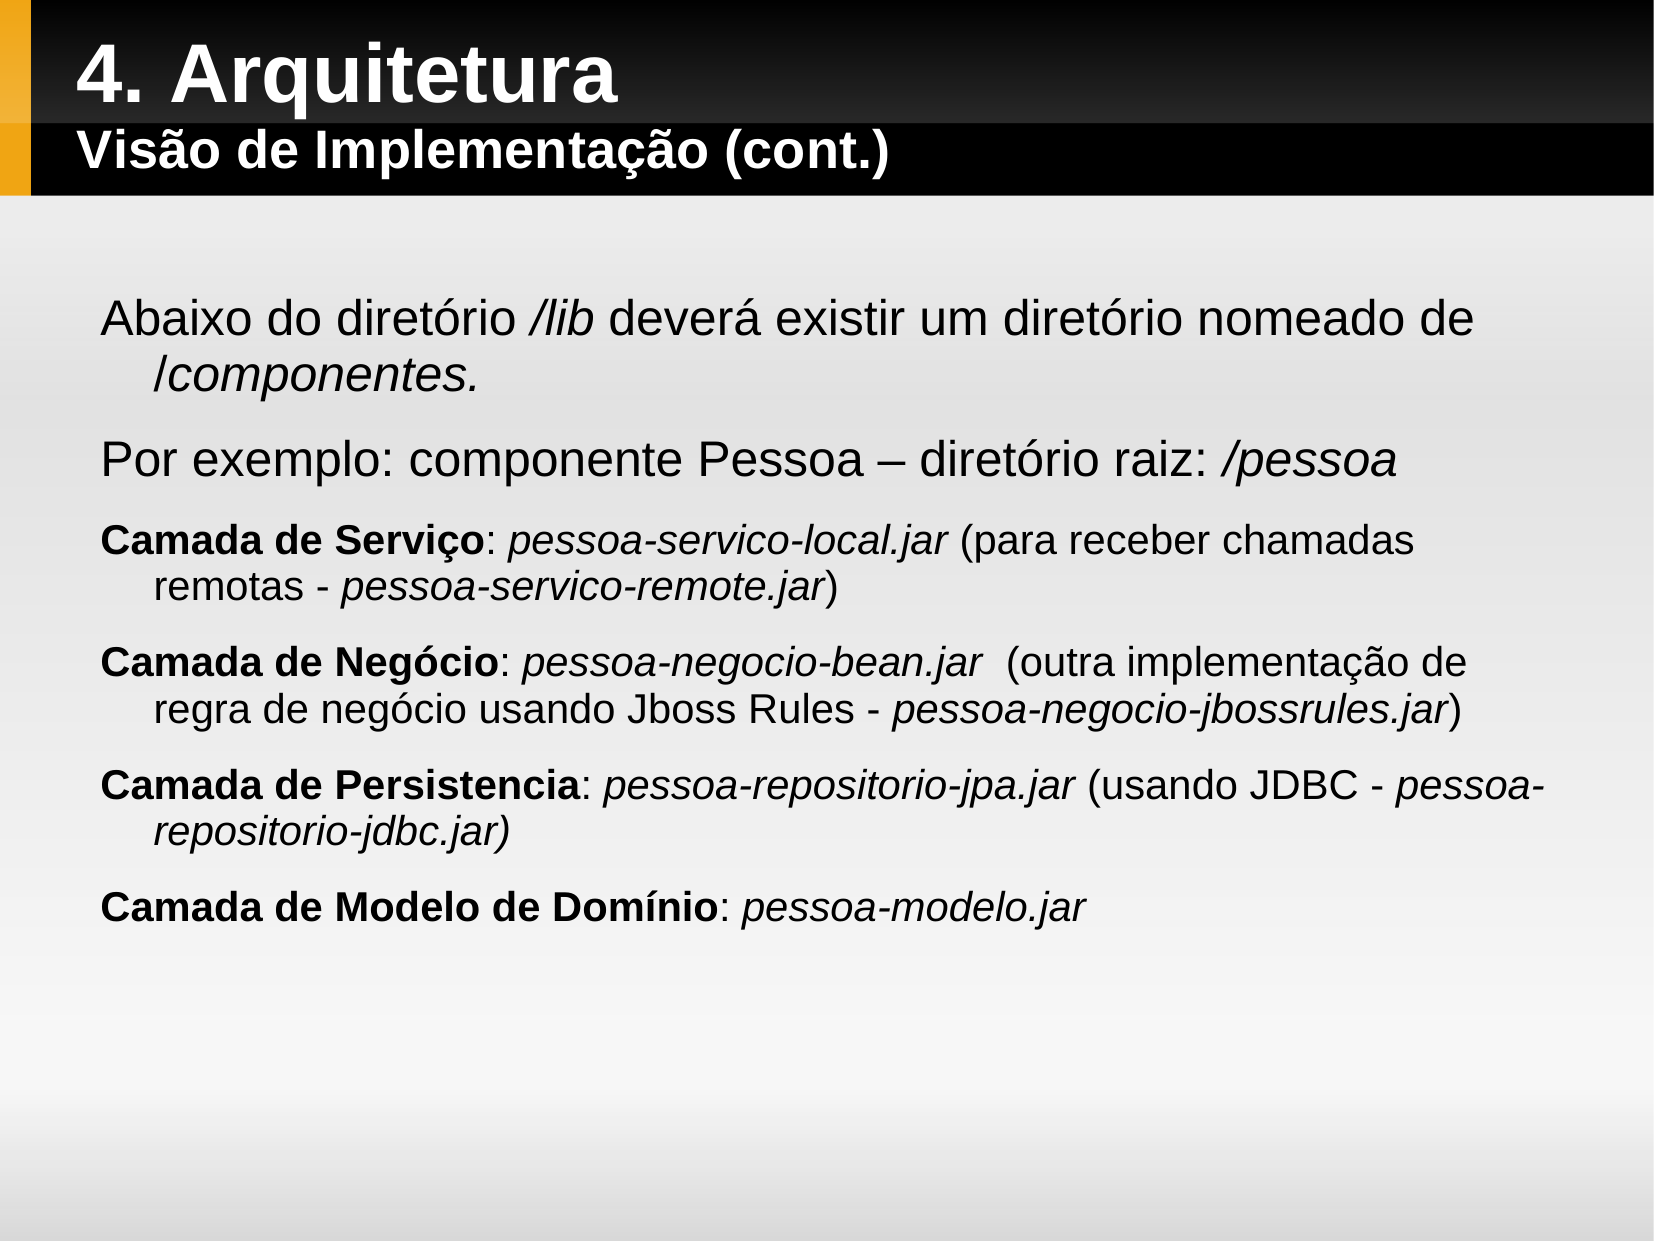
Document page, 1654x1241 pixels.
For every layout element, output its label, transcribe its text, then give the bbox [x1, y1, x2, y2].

list Abaixo do diretório /lib deverá existir um diretório nomeado de /componentes. Por exemplo: componente Pessoa – diretório raiz: /pessoa Camada de Serviço: pessoa-servico-local.jar (para receber chamadas remotas - pessoa-servico-remote.jar) Camada de Negócio: pessoa-negocio-bean.jar (outra implementação de regra de negócio usando Jboss Rules - pessoa-negocio-jbossrules.jar) Camada de Persistencia: pessoa-repositorio-jpa.jar (usando JDBC - pessoa-repositorio-jdbc.jar) Camada de Modelo de Domínio: pessoa-modelo.jar [82, 290, 1571, 1094]
picture [0, 0, 1654, 1241]
title 4. Arquitetura Visão de Implementação (cont.) [76, 0, 1565, 208]
